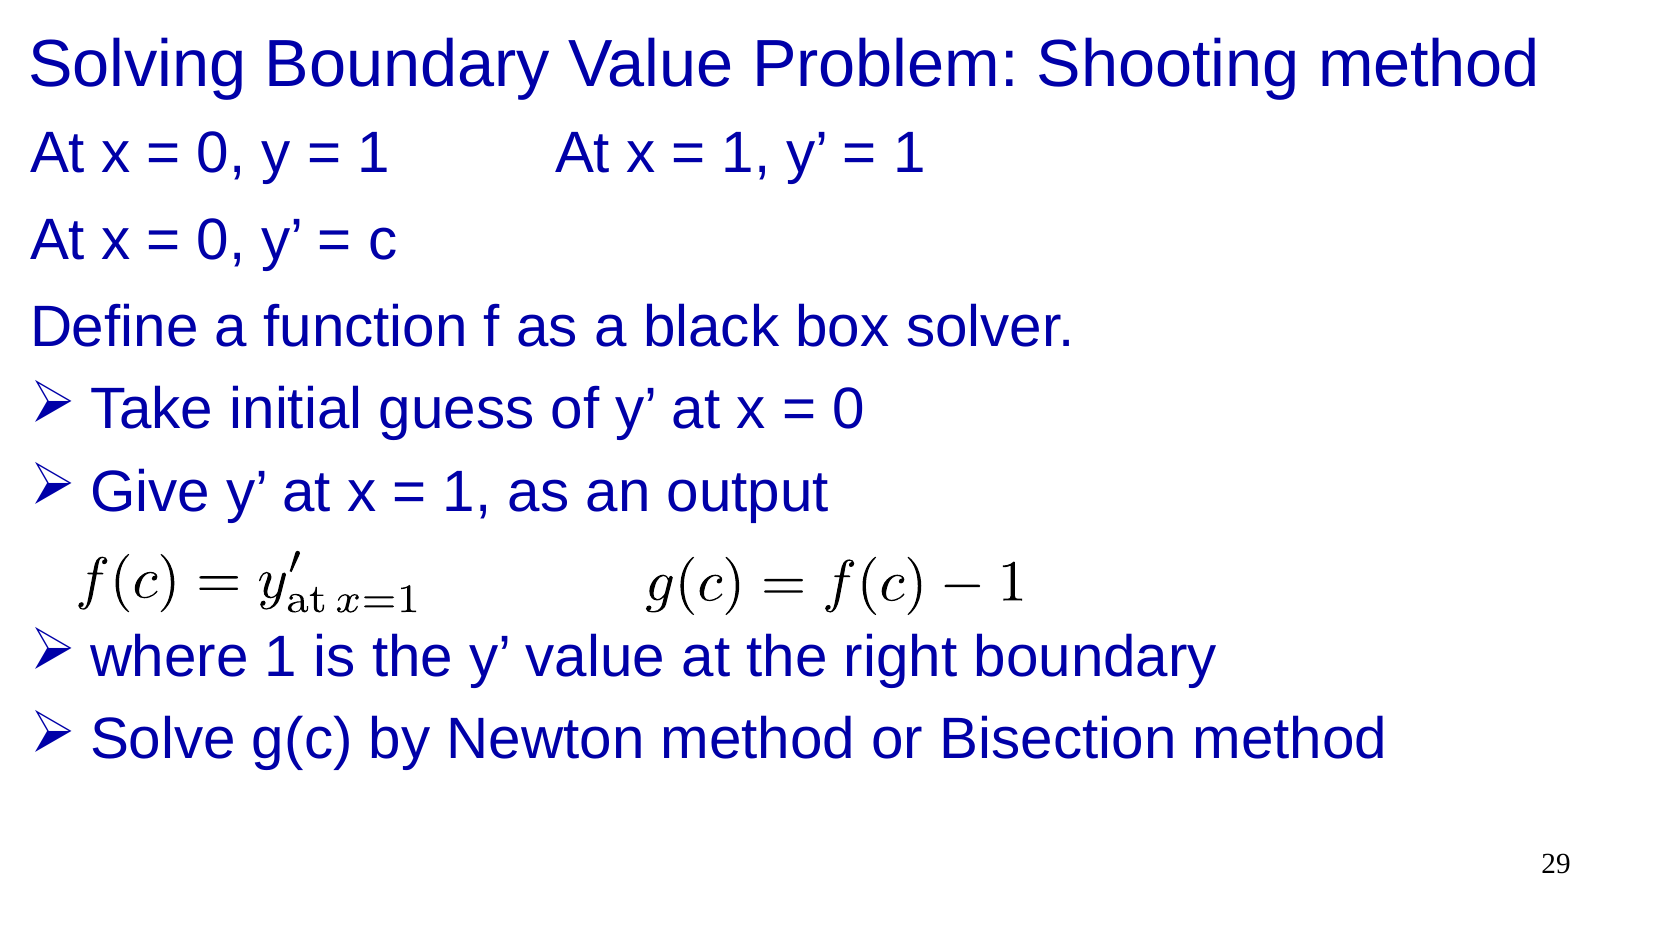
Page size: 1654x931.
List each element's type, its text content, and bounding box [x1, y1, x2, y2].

text_box [645, 556, 1027, 616]
text_box [75, 550, 421, 613]
list At x = 0, y = 1 At x = 1, y’ = 1 At x = 0, y’ = c Define a function f as a black box solver. Take initial guess of y’ at x = 0 Give y’ at x = 1, as an output where 1 is the y’ value at the right boundary Solve g(c) by Newton method or Bisection method [30, 120, 1645, 916]
title Solving Boundary Value Problem: Shooting method [28, 21, 1626, 106]
